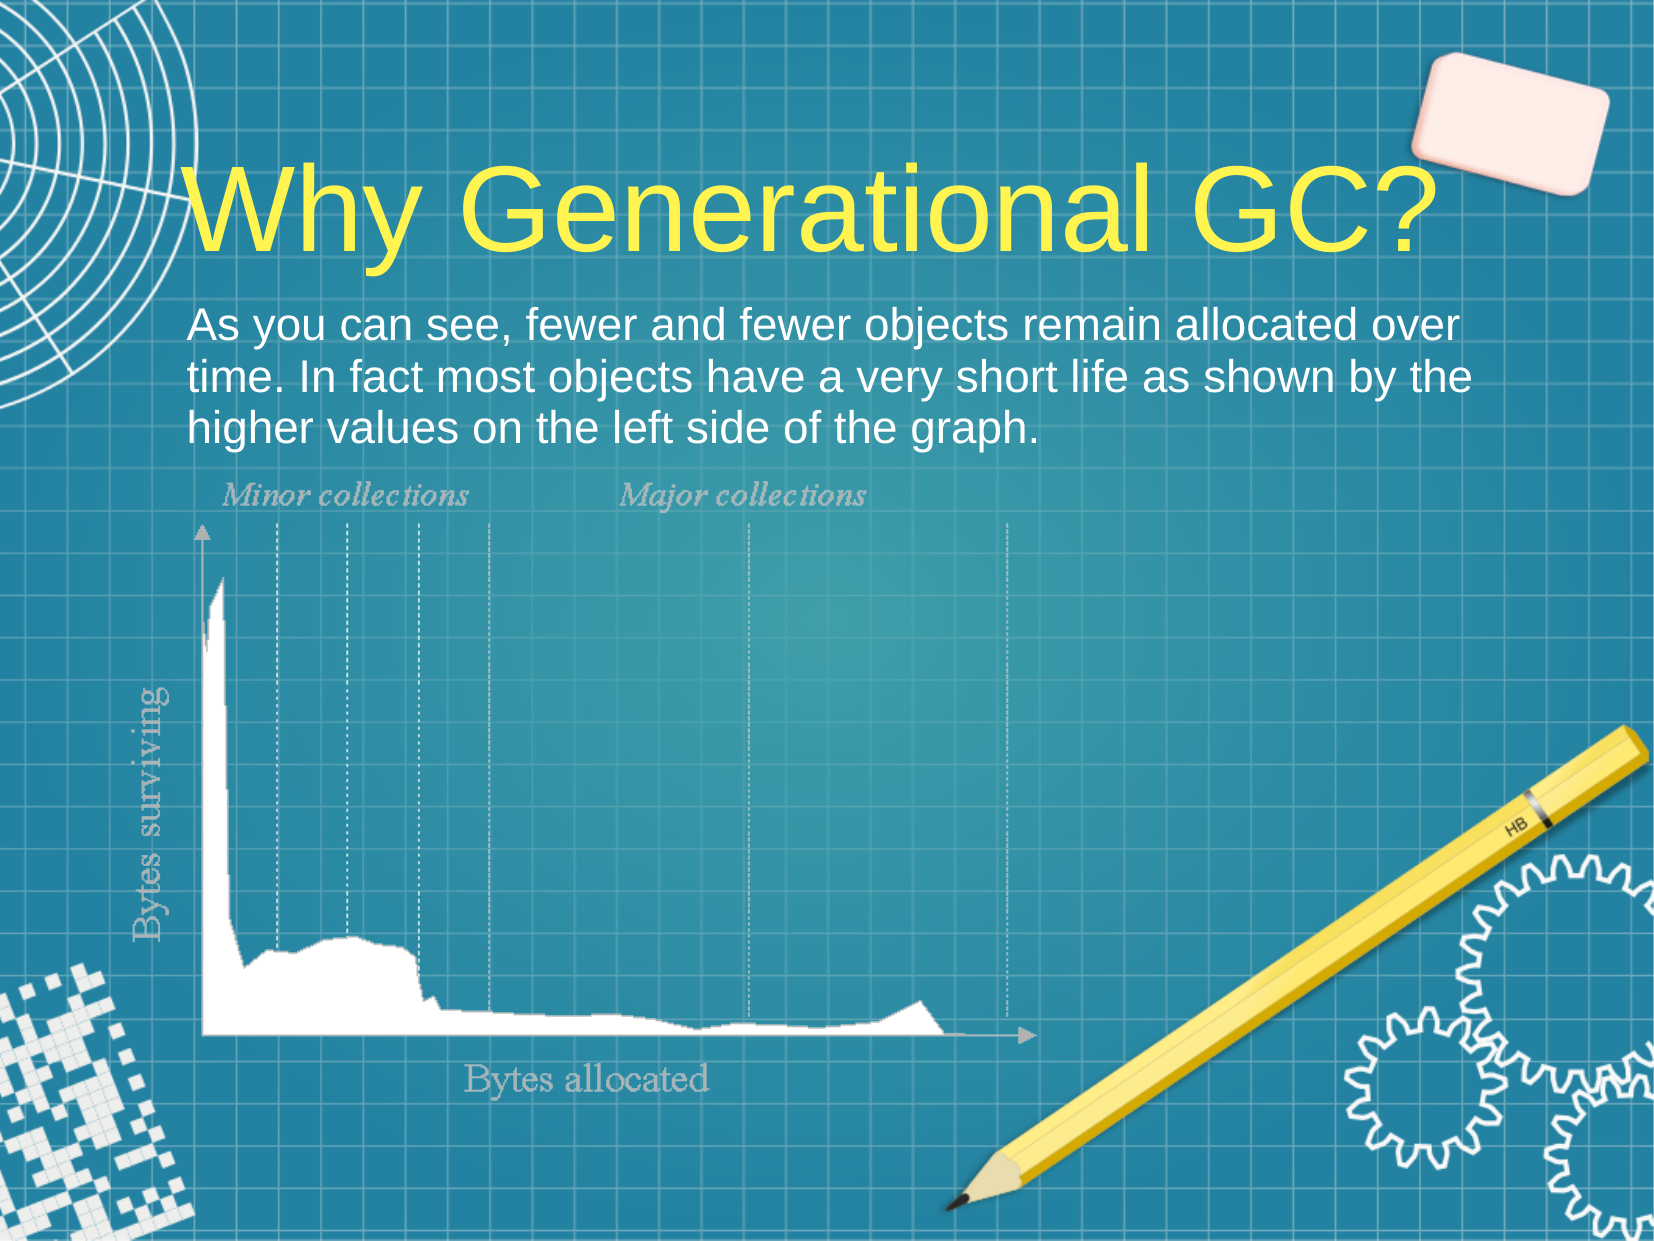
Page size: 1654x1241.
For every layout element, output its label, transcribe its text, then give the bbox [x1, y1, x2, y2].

title Why Generational GC? [180, 75, 1561, 481]
picture [0, 0, 1654, 1241]
